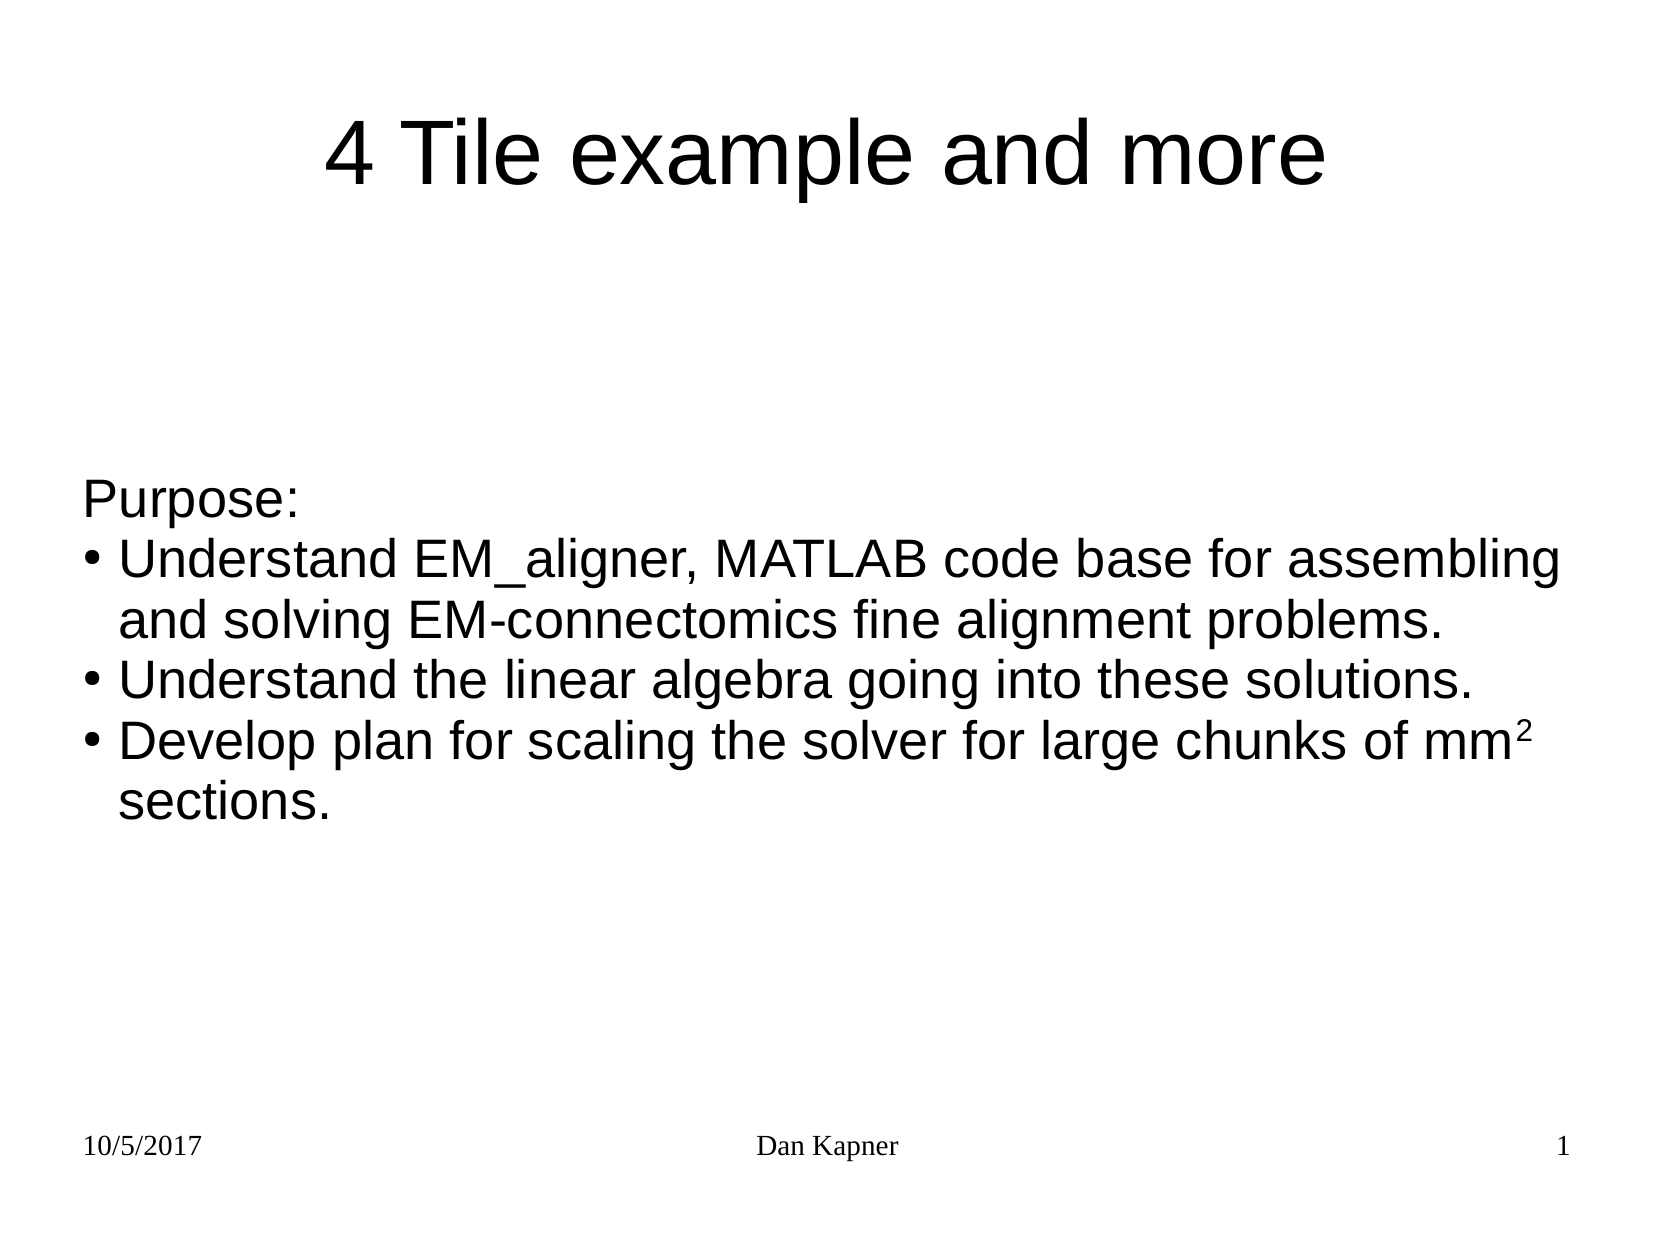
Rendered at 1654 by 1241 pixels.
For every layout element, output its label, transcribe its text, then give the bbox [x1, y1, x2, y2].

subtitle Purpose: Understand EM_aligner, MATLAB code base for assembling and solving EM-connectomics fine alignment problems. Understand the linear algebra going into these solutions. Develop plan for scaling the solver for large chunks of mm2 sections. [82, 290, 1571, 1010]
title 4 Tile example and more [82, 49, 1571, 257]
